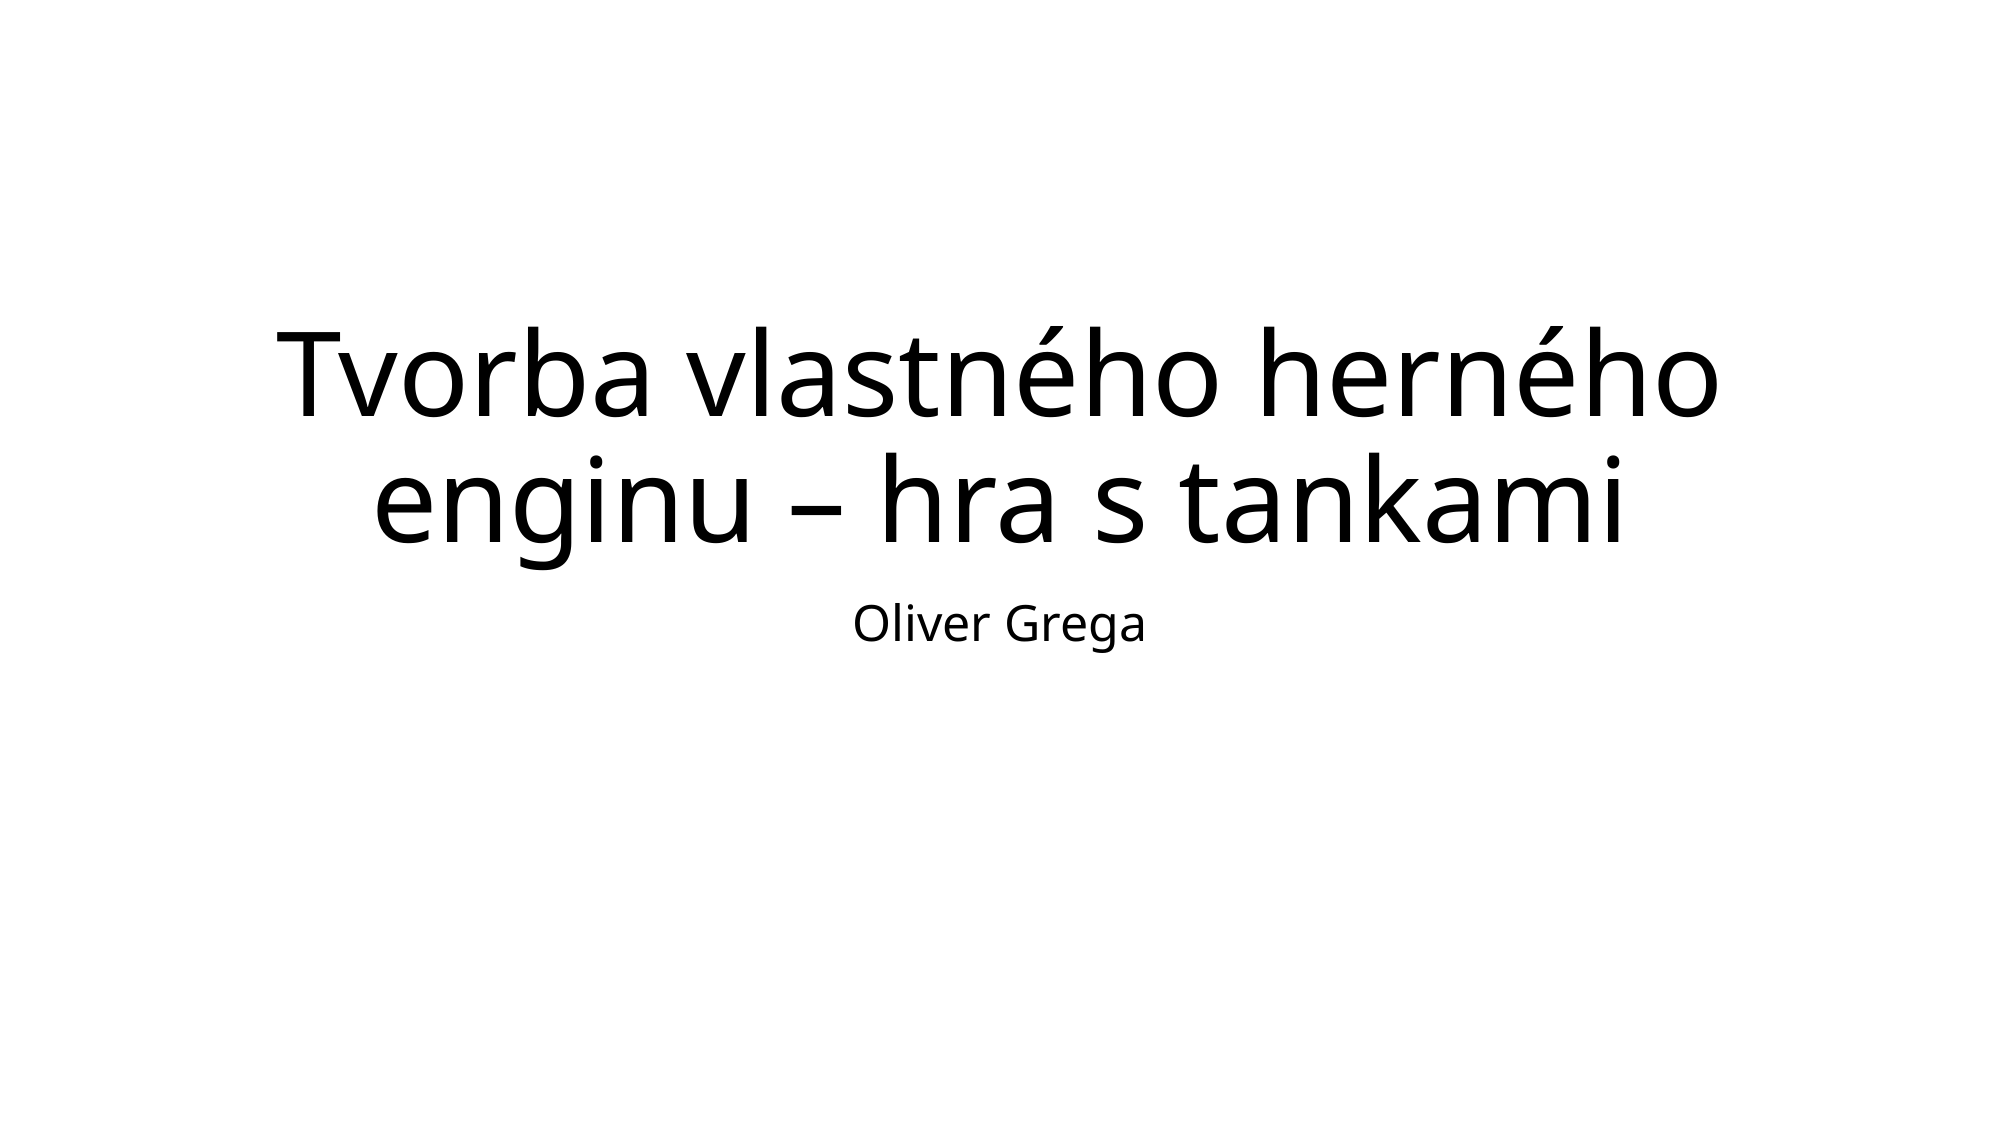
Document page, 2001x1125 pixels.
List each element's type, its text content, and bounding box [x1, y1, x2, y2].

subtitle Oliver Grega [249, 590, 1750, 863]
title Tvorba vlastného herného enginu – hra s tankami [249, 184, 1750, 576]
